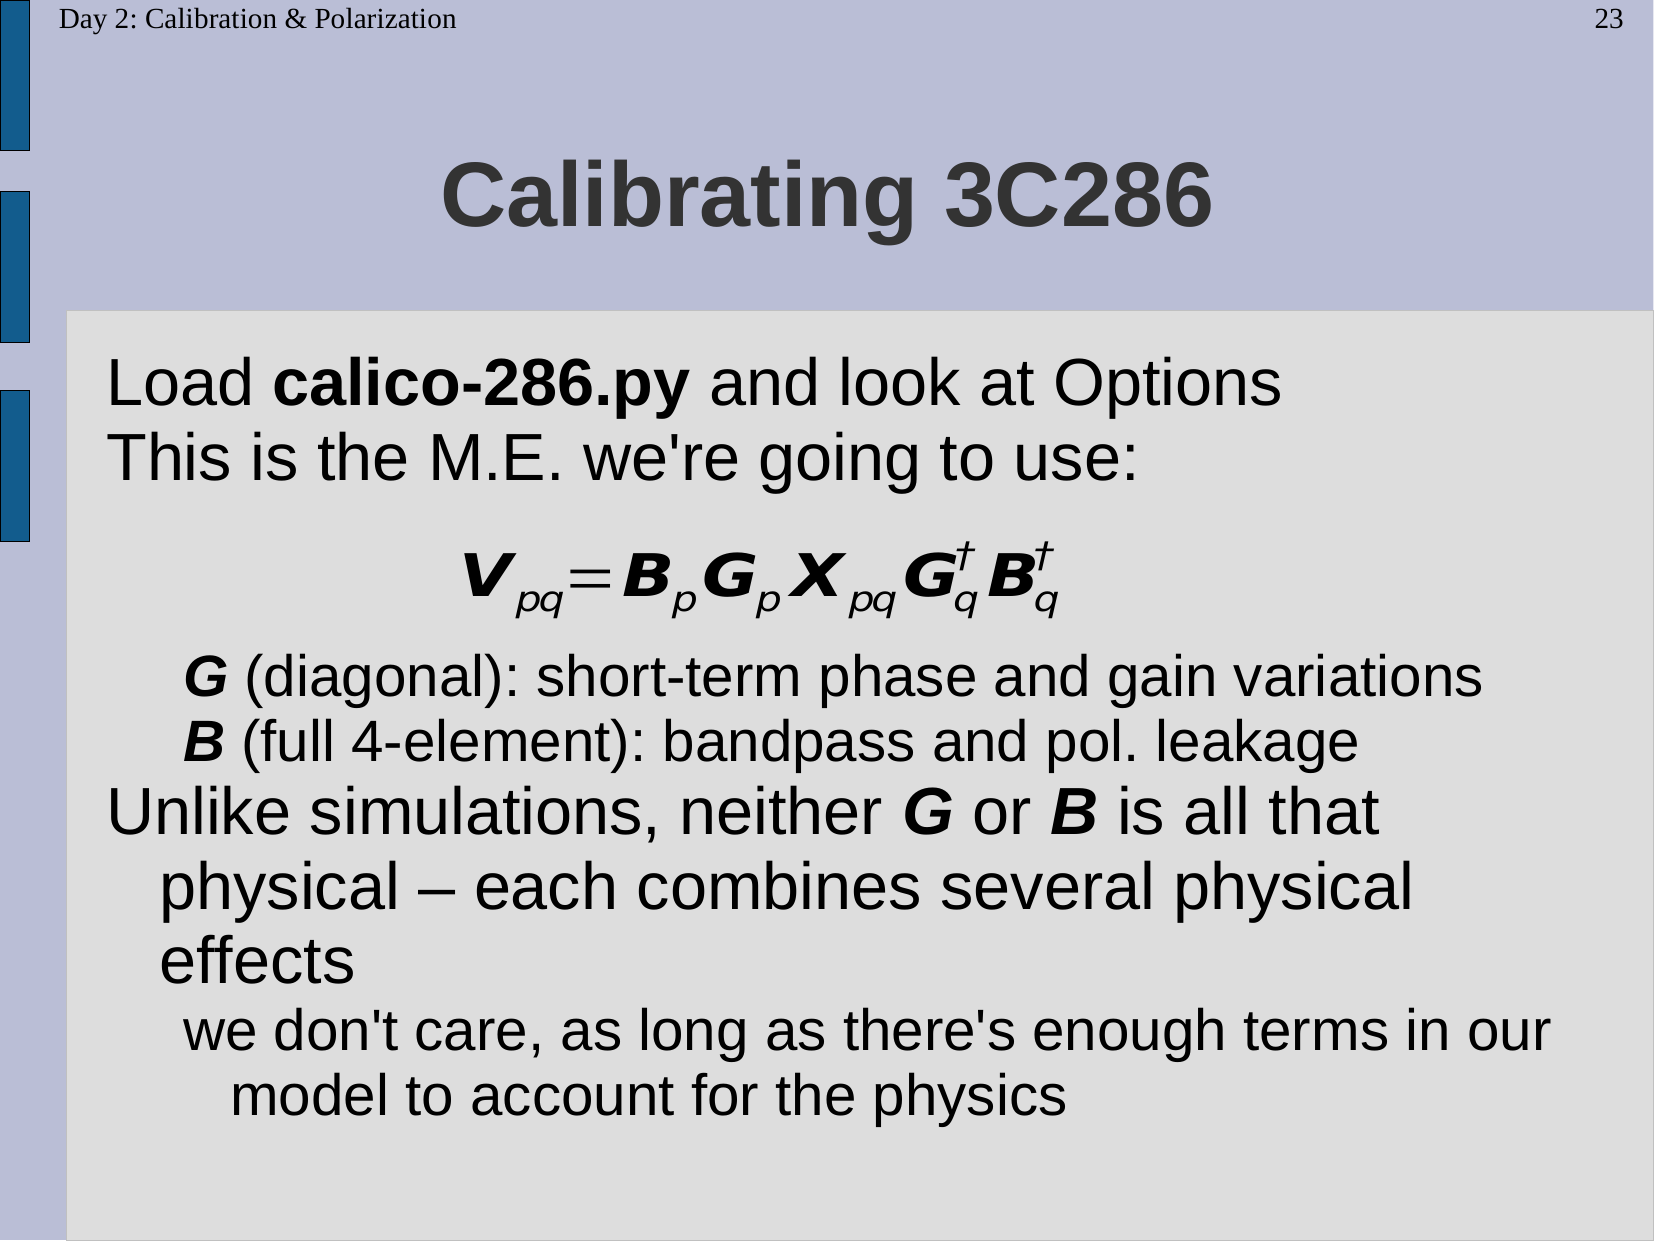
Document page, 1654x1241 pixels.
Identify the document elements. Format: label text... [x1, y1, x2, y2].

chart [452, 534, 1063, 621]
title Calibrating 3C286 [121, 98, 1534, 291]
list Load calico-286.py and look at Options This is the M.E. we're going to use: G (diagonal): short-term phase and gain variations B (full 4-element): bandpass and pol. leakage Unlike simulations, neither G or B is all that physical – each combines several physical effects we don't care, as long as there's enough terms in our model to account for the physics [88, 344, 1595, 1161]
